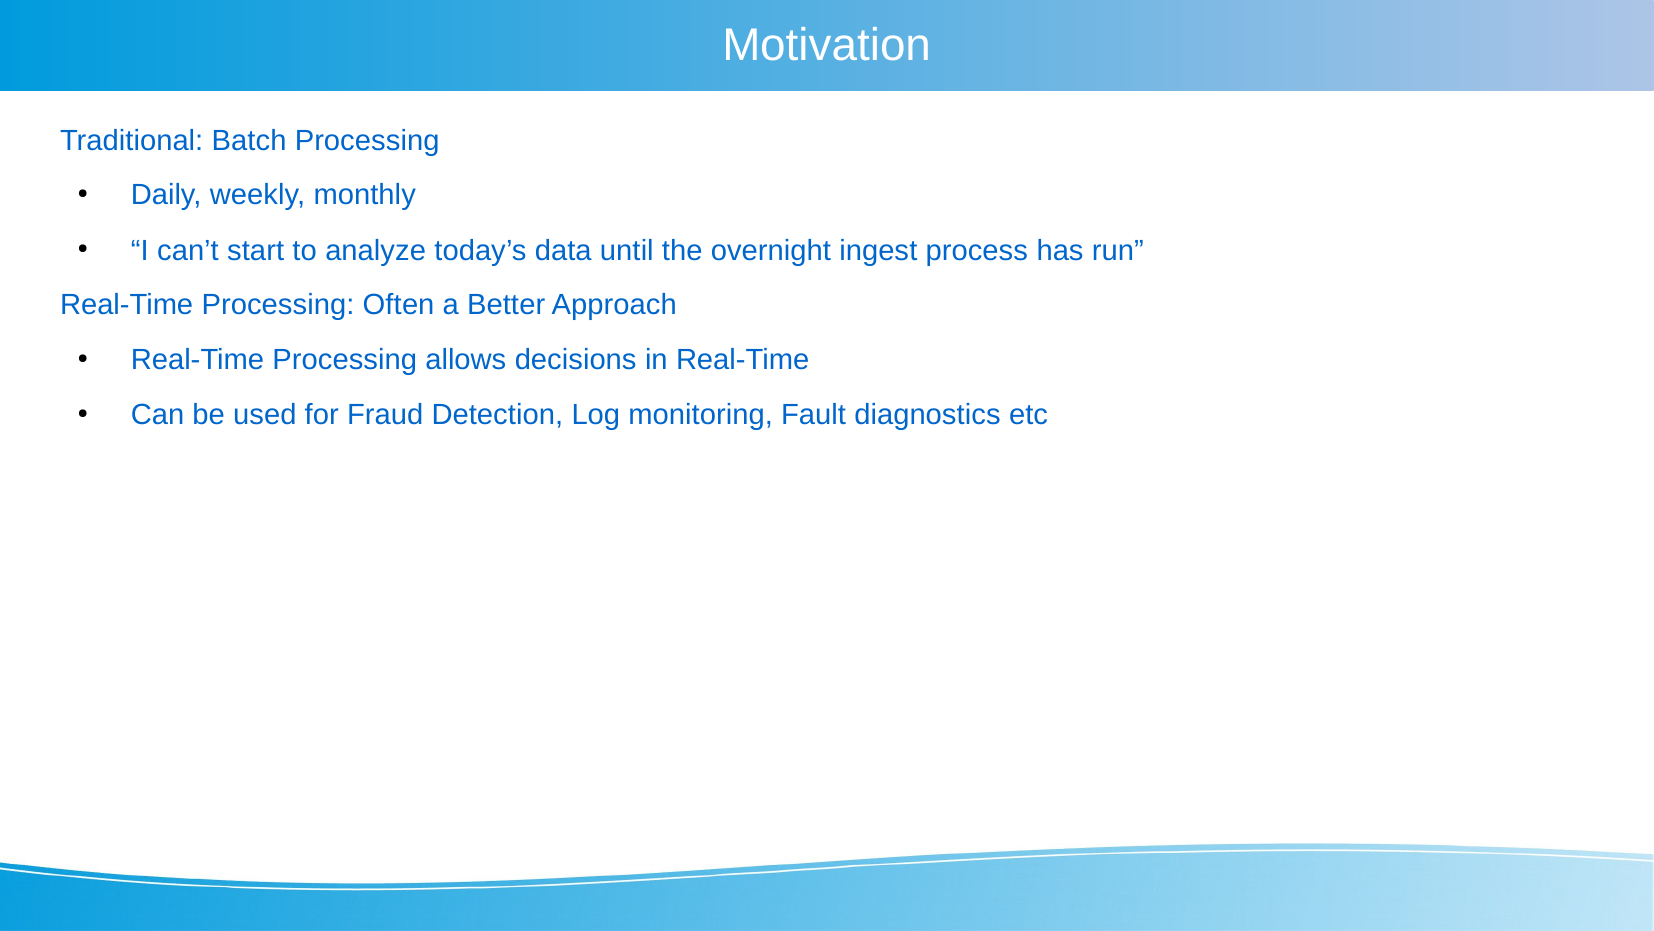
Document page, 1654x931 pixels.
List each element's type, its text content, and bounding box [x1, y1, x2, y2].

picture [0, 843, 1654, 931]
title Motivation [82, 5, 1571, 85]
list Traditional: Batch Processing Daily, weekly, monthly “I can’t start to analyze today’s data until the overnight ingest process has run” Real-Time Processing: Often a Better Approach Real-Time Processing allows decisions in Real-Time Can be used for Fraud Detection, Log monitoring, Fault diagnostics etc [60, 123, 1591, 833]
